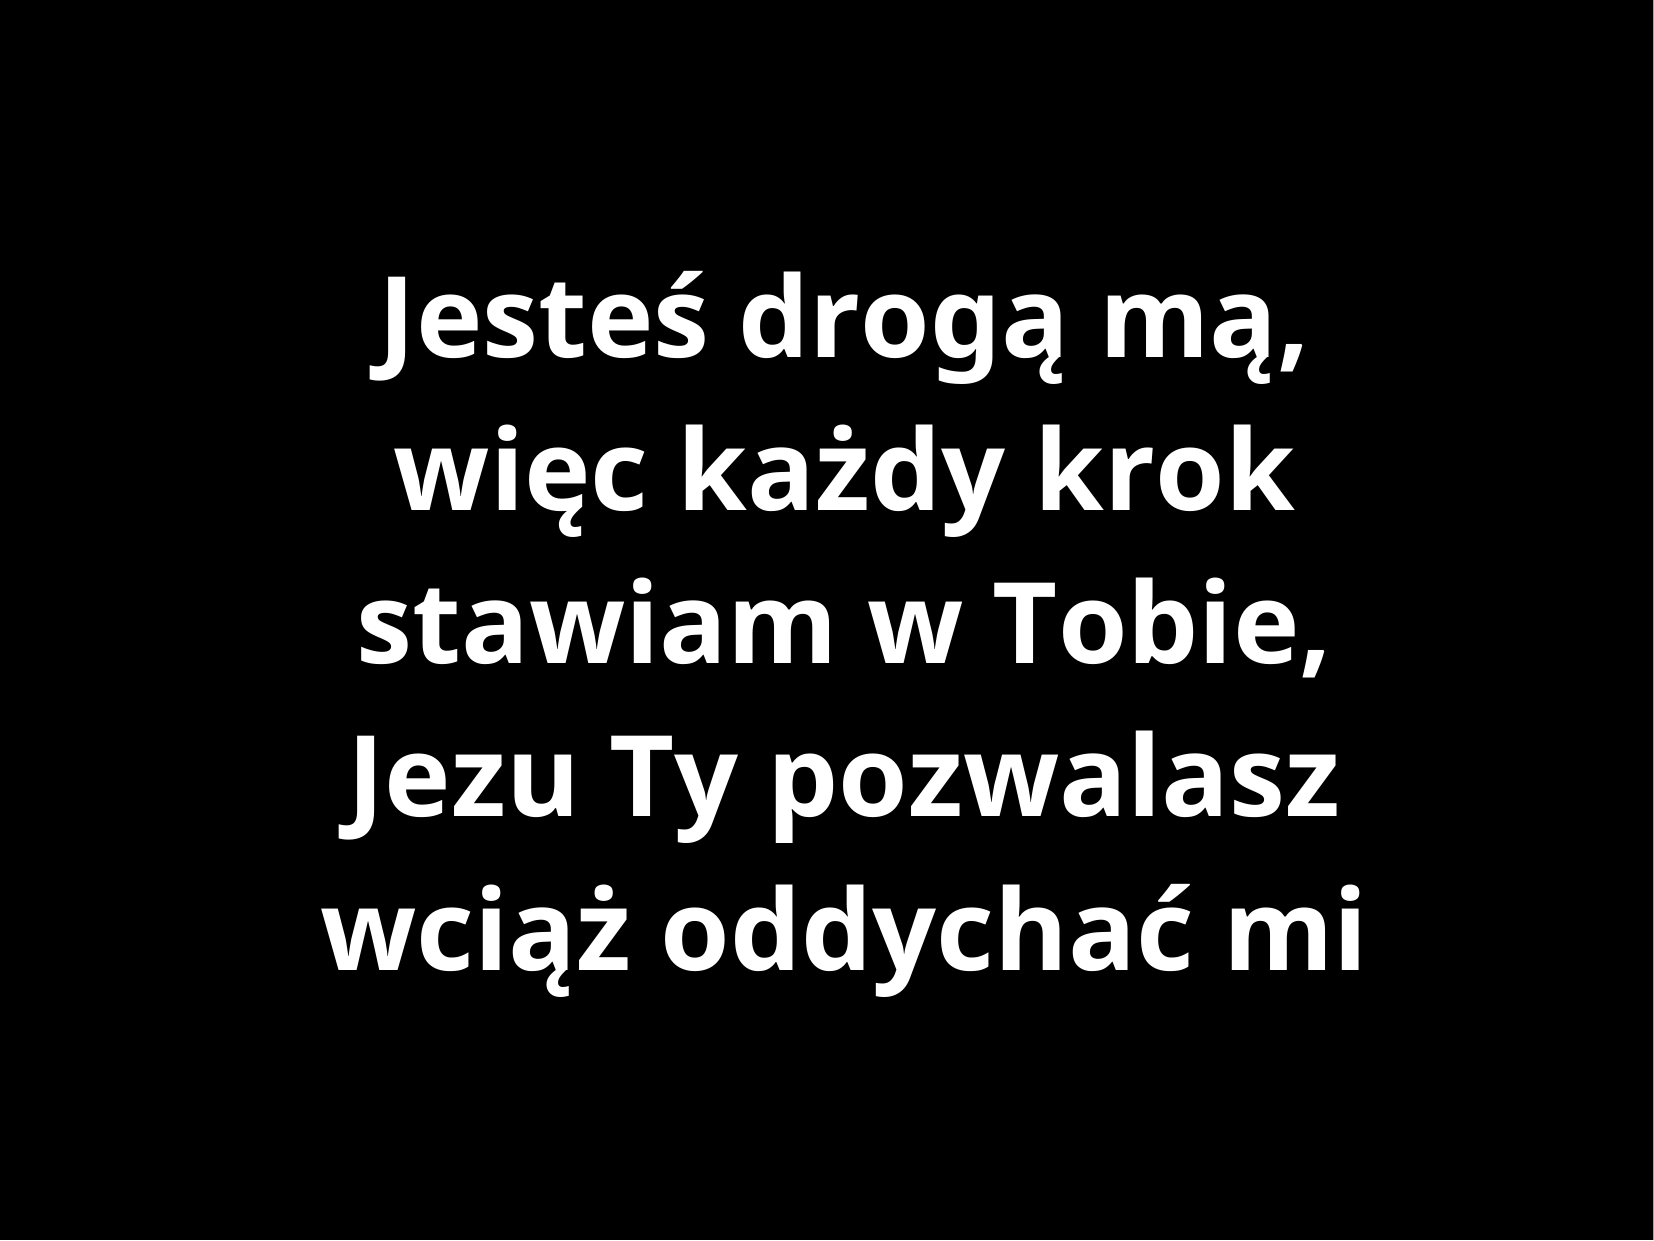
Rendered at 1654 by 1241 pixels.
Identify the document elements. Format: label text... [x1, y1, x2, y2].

subtitle Jesteś drogą mą, więc każdy krok stawiam w Tobie, Jezu Ty pozwalasz wciąż oddychać mi [0, 0, 1654, 1241]
